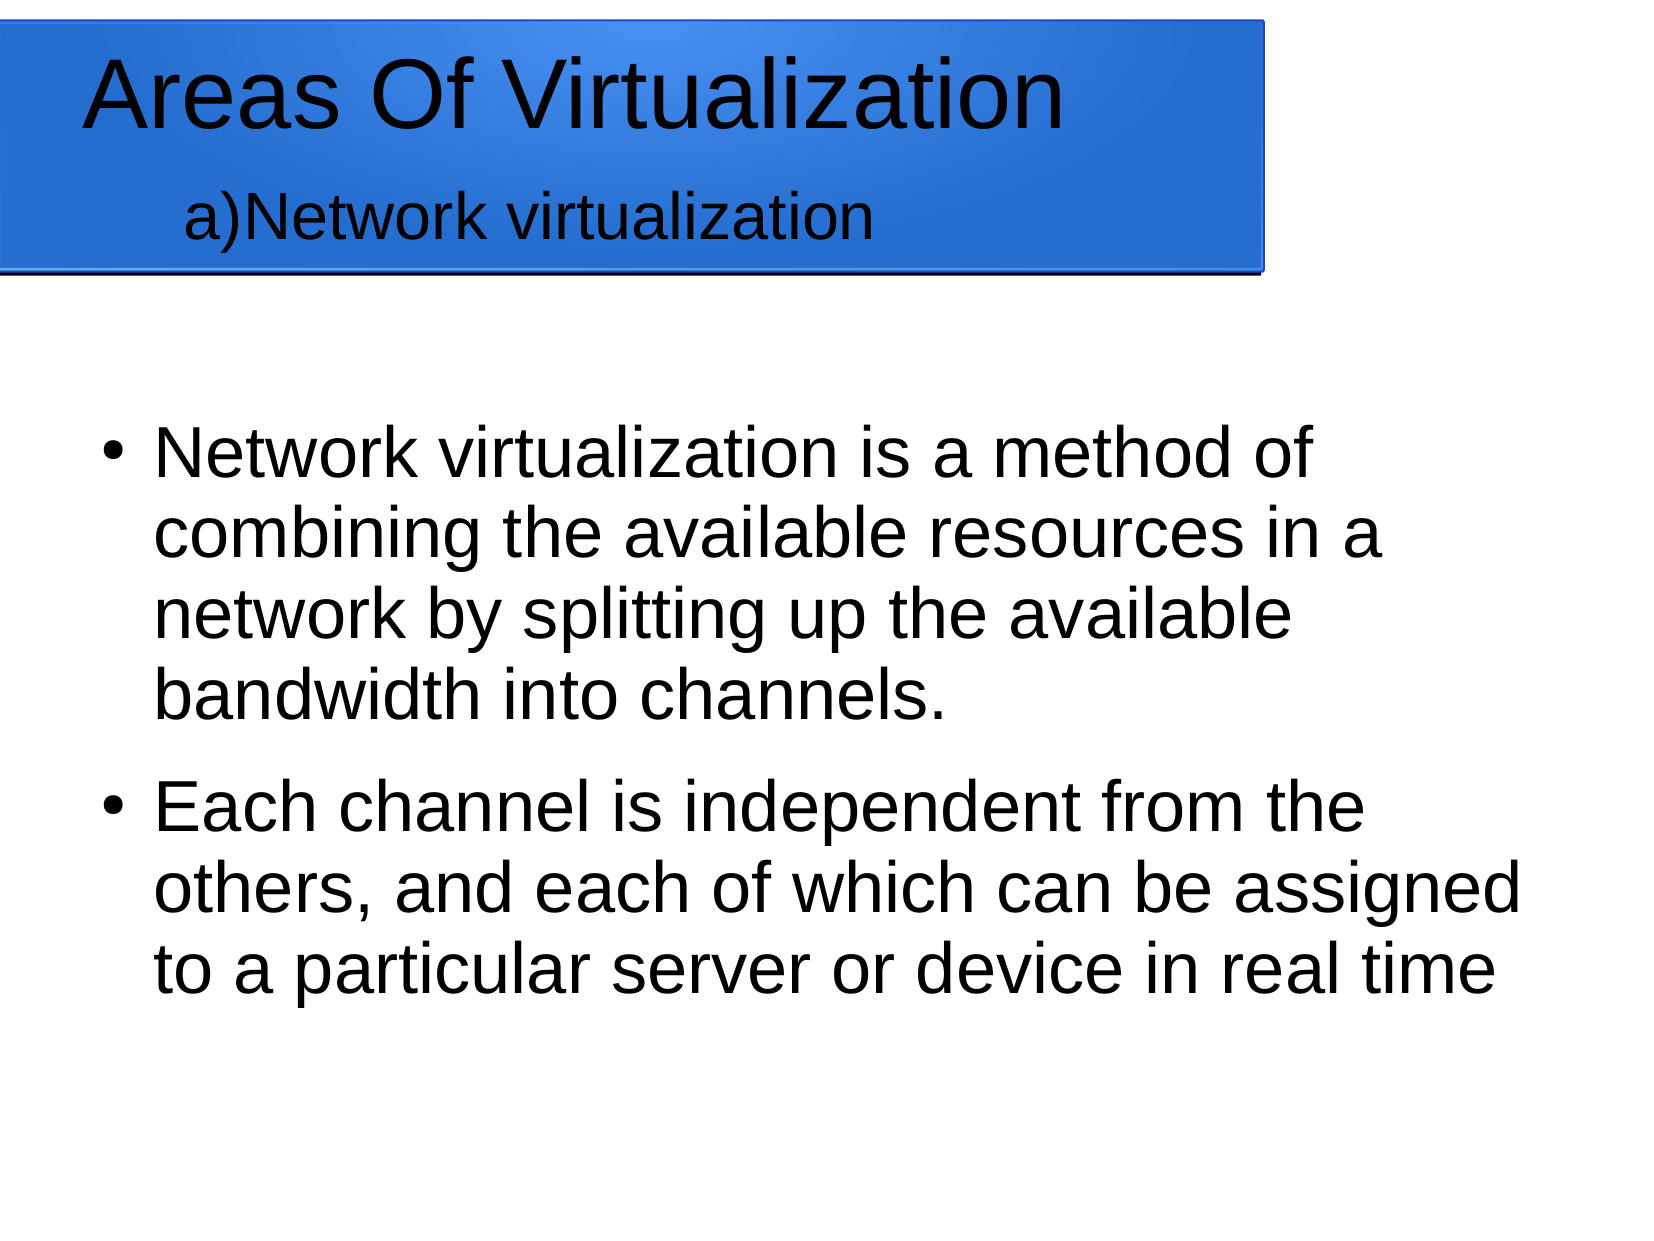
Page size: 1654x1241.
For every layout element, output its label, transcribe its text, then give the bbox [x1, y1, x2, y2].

title Areas Of Virtualization a)Network virtualization [82, 38, 1235, 261]
list Network virtualization is a method of combining the available resources in a network by splitting up the available bandwidth into channels. Each channel is independent from the others, and each of which can be assigned to a particular server or device in real time [82, 299, 1571, 1019]
